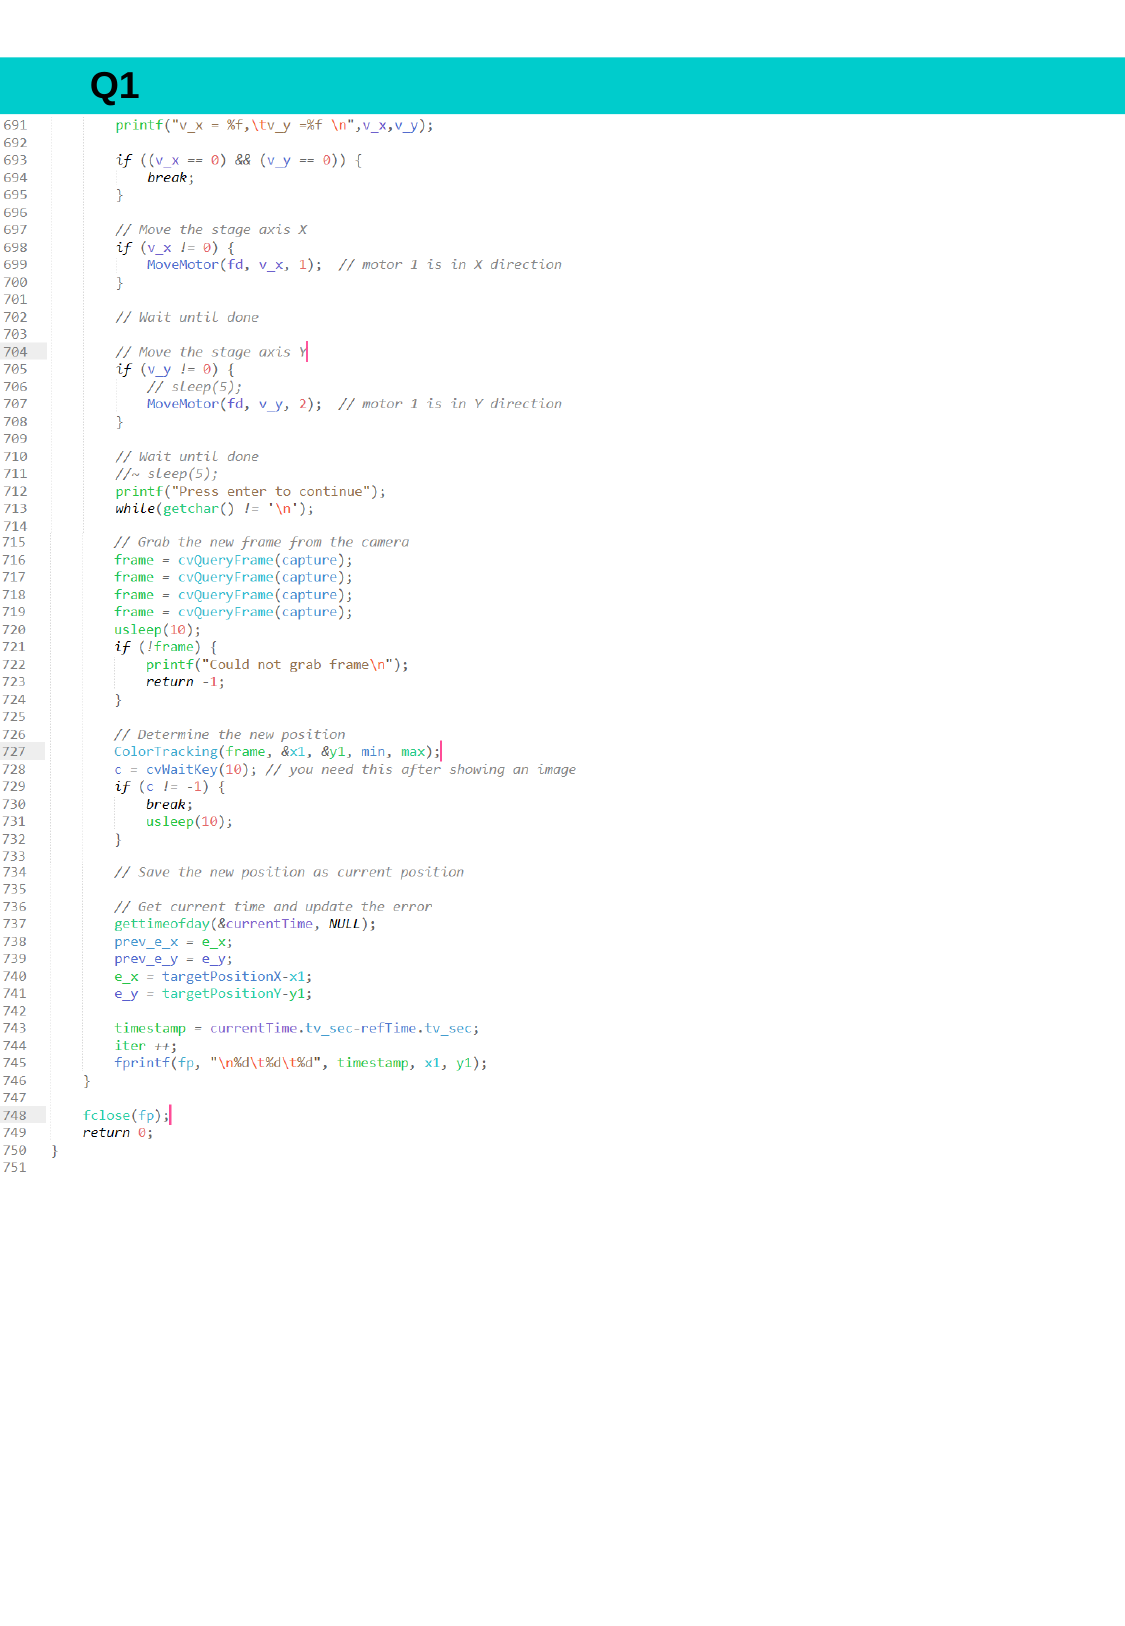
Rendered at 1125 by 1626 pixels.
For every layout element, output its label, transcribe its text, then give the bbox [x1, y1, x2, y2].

picture [0, 116, 1125, 1179]
text_box Q1 [0, 57, 1125, 115]
